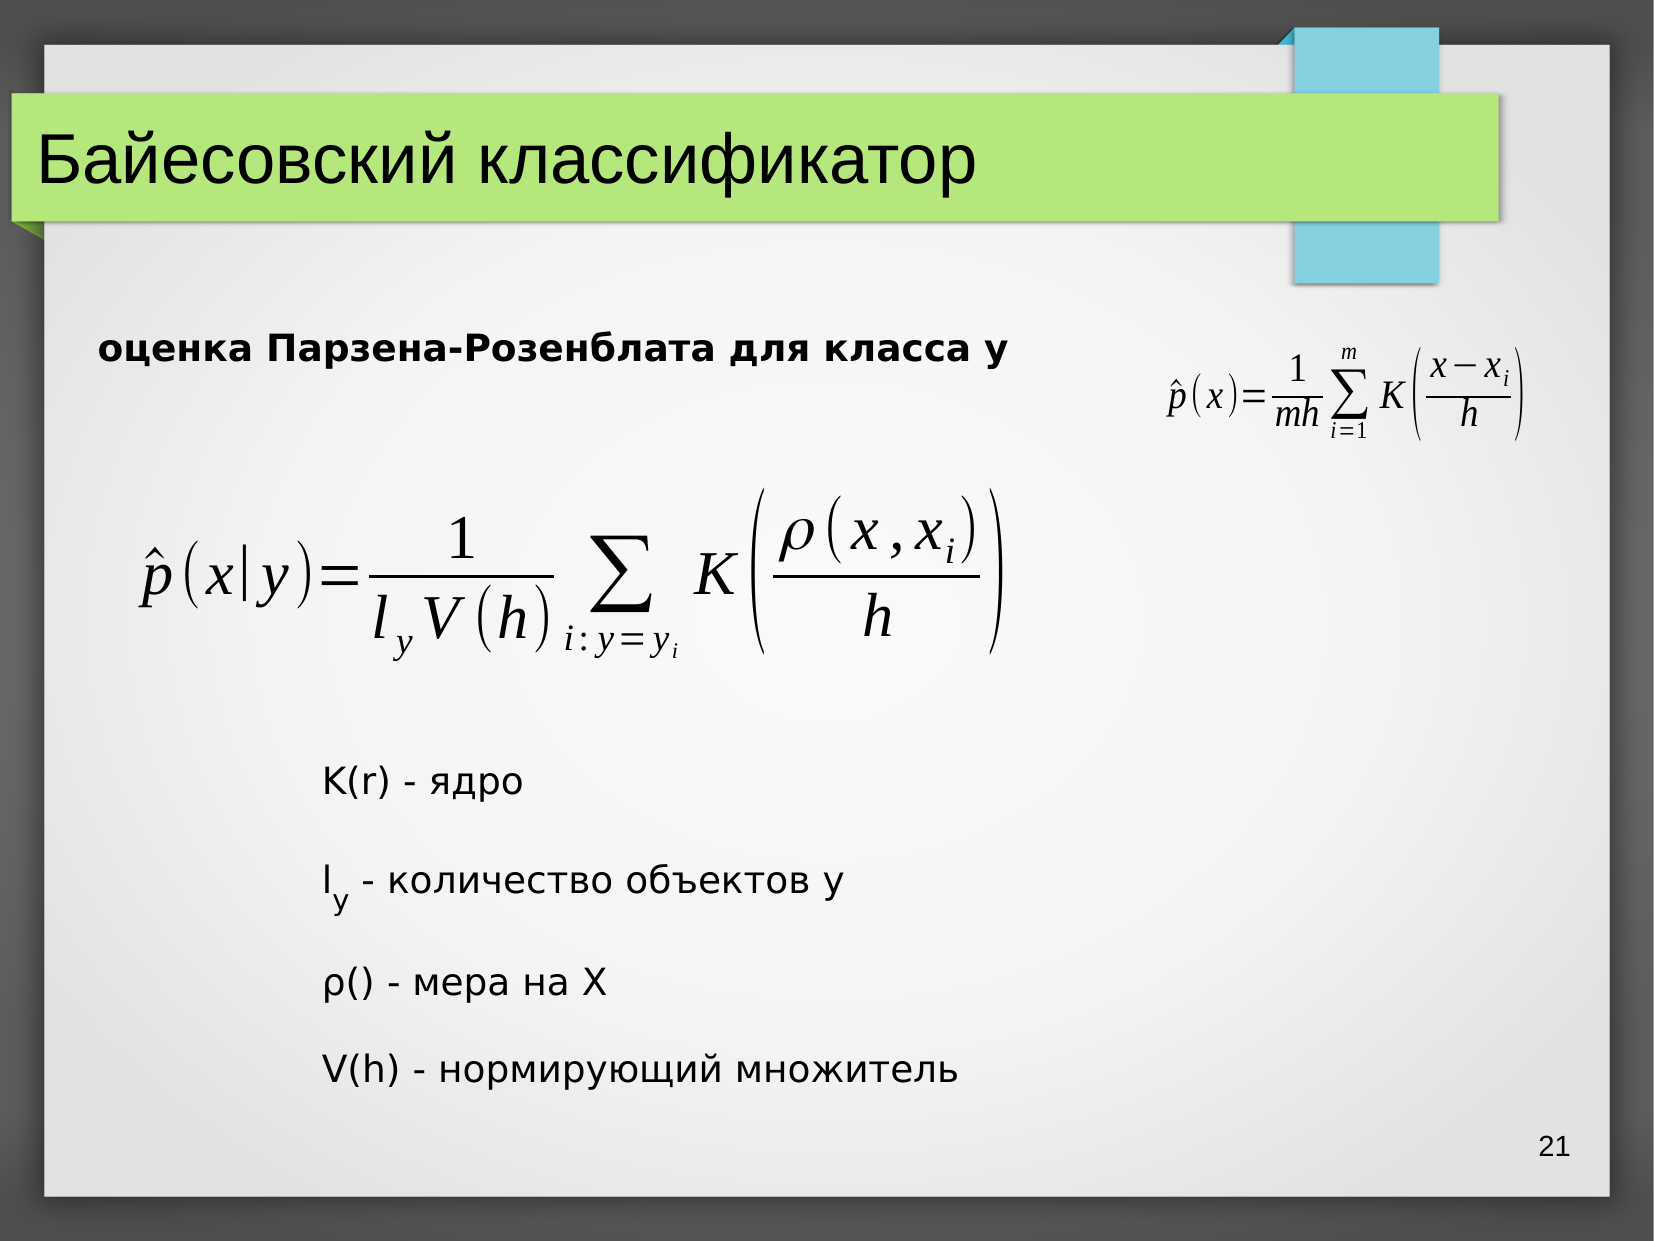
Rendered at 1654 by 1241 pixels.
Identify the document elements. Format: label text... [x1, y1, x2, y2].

text_box K(r) - ядро ly - количество объектов y ρ() - мера на X V(h) - нормирующий множитель [307, 752, 1111, 1099]
chart [1157, 342, 1534, 447]
text_box оценка Парзена-Розенблата для класса y [82, 318, 1040, 407]
picture [0, 0, 1654, 1241]
chart [129, 484, 1014, 664]
title Байесовский классификатор [35, 118, 1489, 200]
